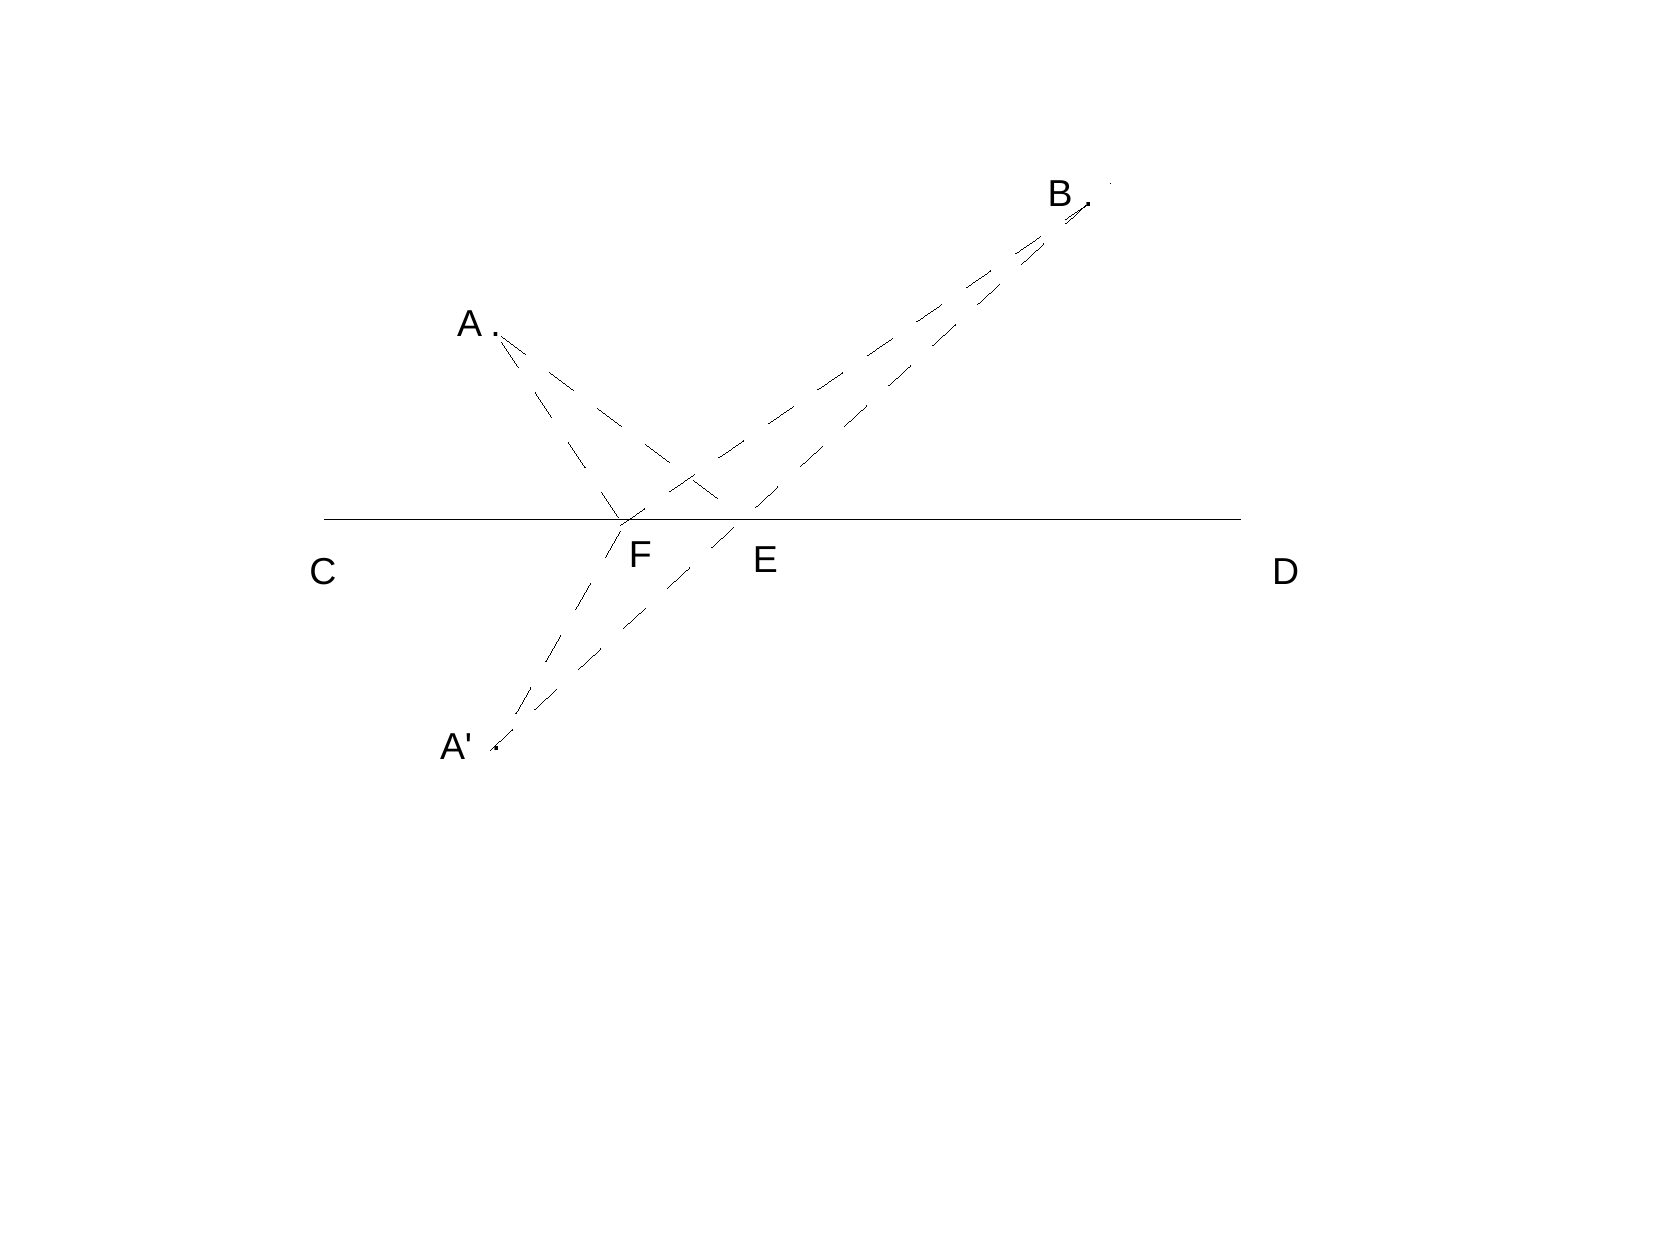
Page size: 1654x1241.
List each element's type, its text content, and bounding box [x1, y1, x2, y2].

text_box A . [442, 295, 517, 353]
text_box A' [425, 718, 488, 776]
text_box E [738, 531, 793, 589]
text_box B . [1032, 165, 1109, 223]
text_box F [614, 525, 667, 583]
text_box D [1257, 543, 1314, 601]
text_box . [476, 708, 517, 766]
text_box C [294, 543, 352, 601]
